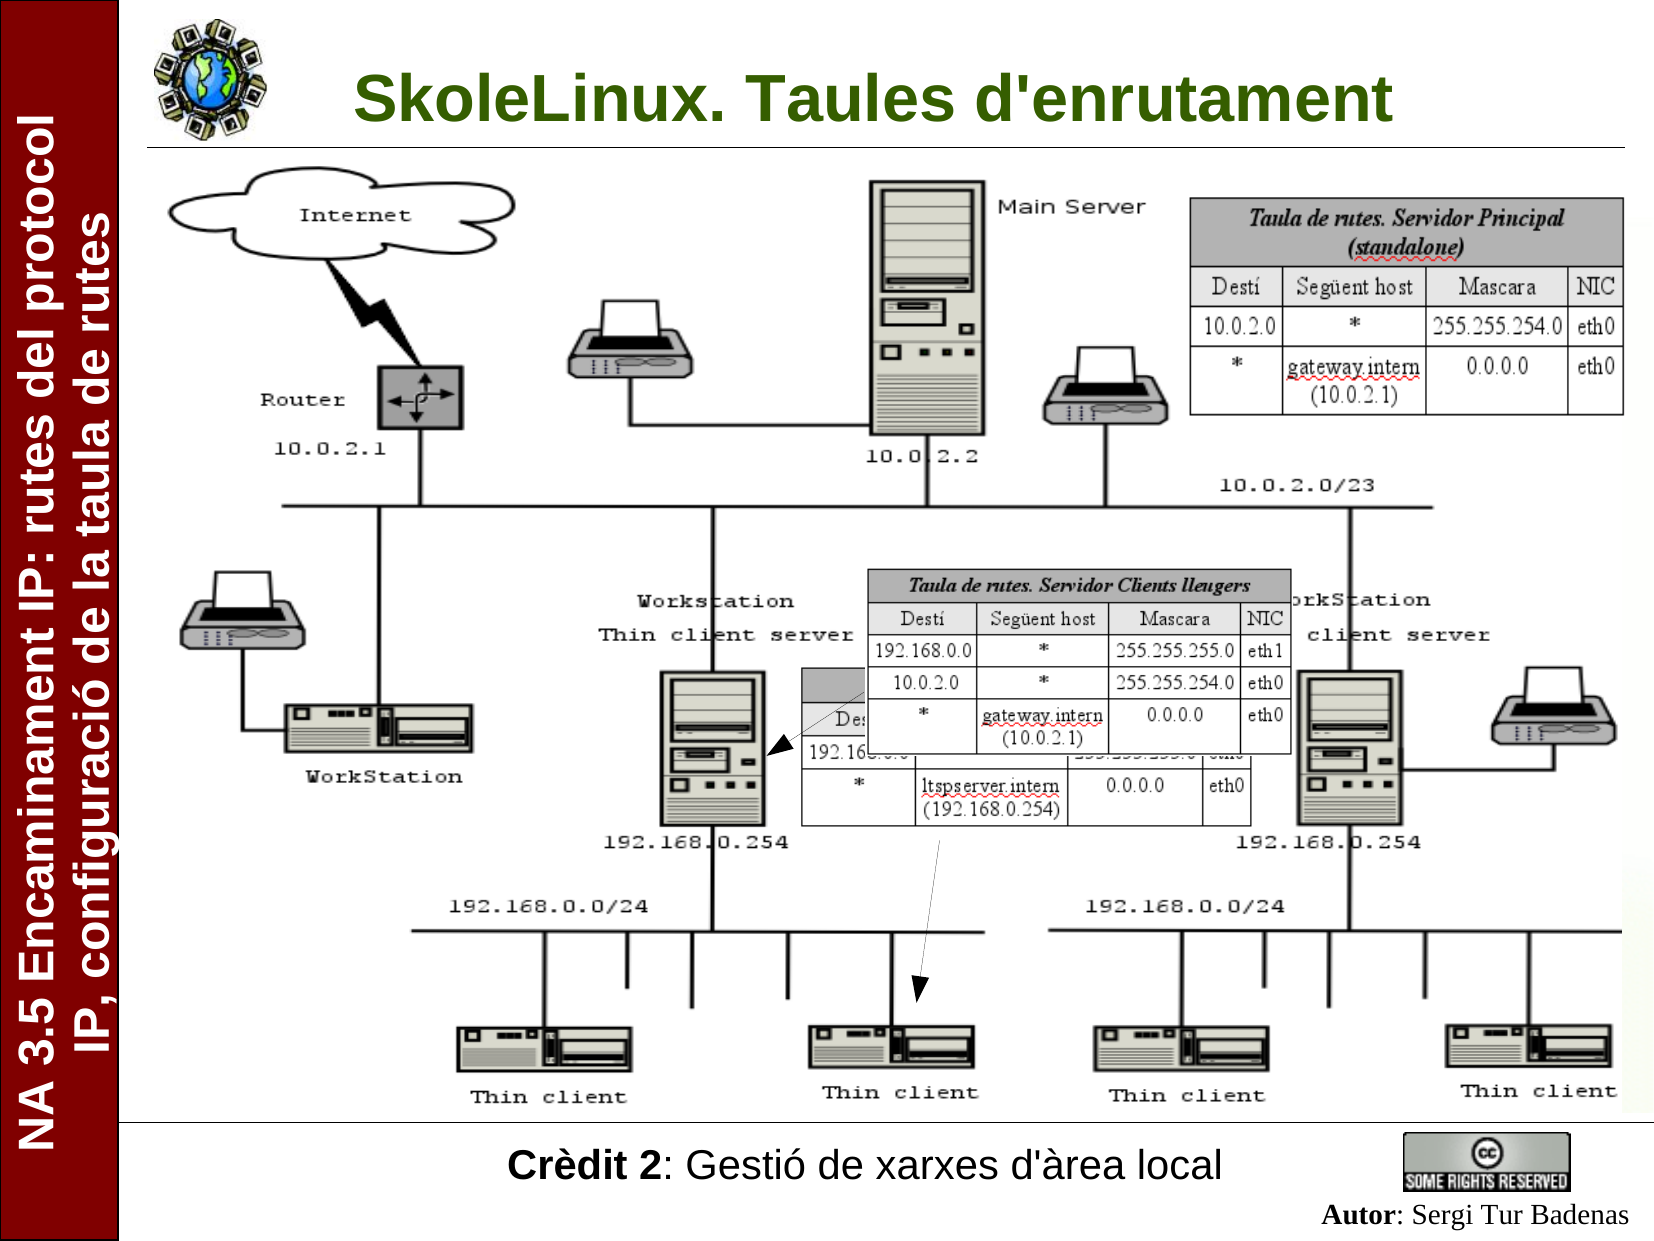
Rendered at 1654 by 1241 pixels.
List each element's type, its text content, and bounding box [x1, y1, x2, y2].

picture [154, 19, 268, 49]
picture [164, 165, 1654, 1117]
title SkoleLinux. Taules d'enrutament [129, 49, 1619, 148]
picture [1403, 1132, 1571, 1192]
